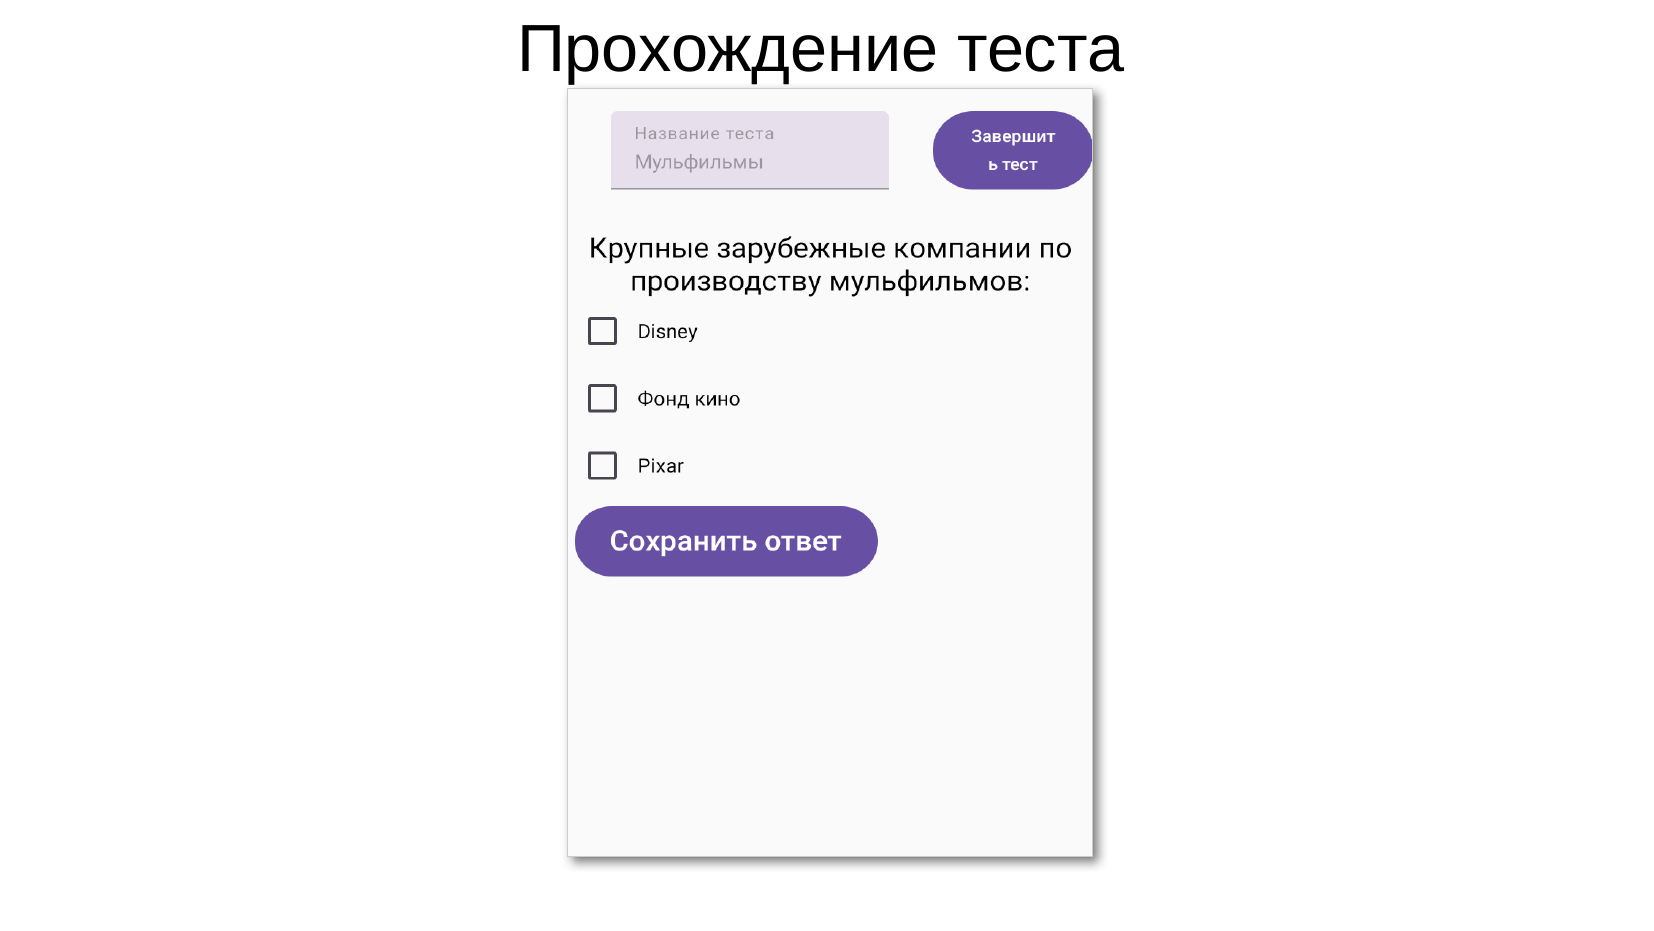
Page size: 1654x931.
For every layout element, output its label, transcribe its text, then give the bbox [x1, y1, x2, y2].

title Прохождение теста [76, 0, 1565, 126]
picture [567, 88, 1093, 857]
